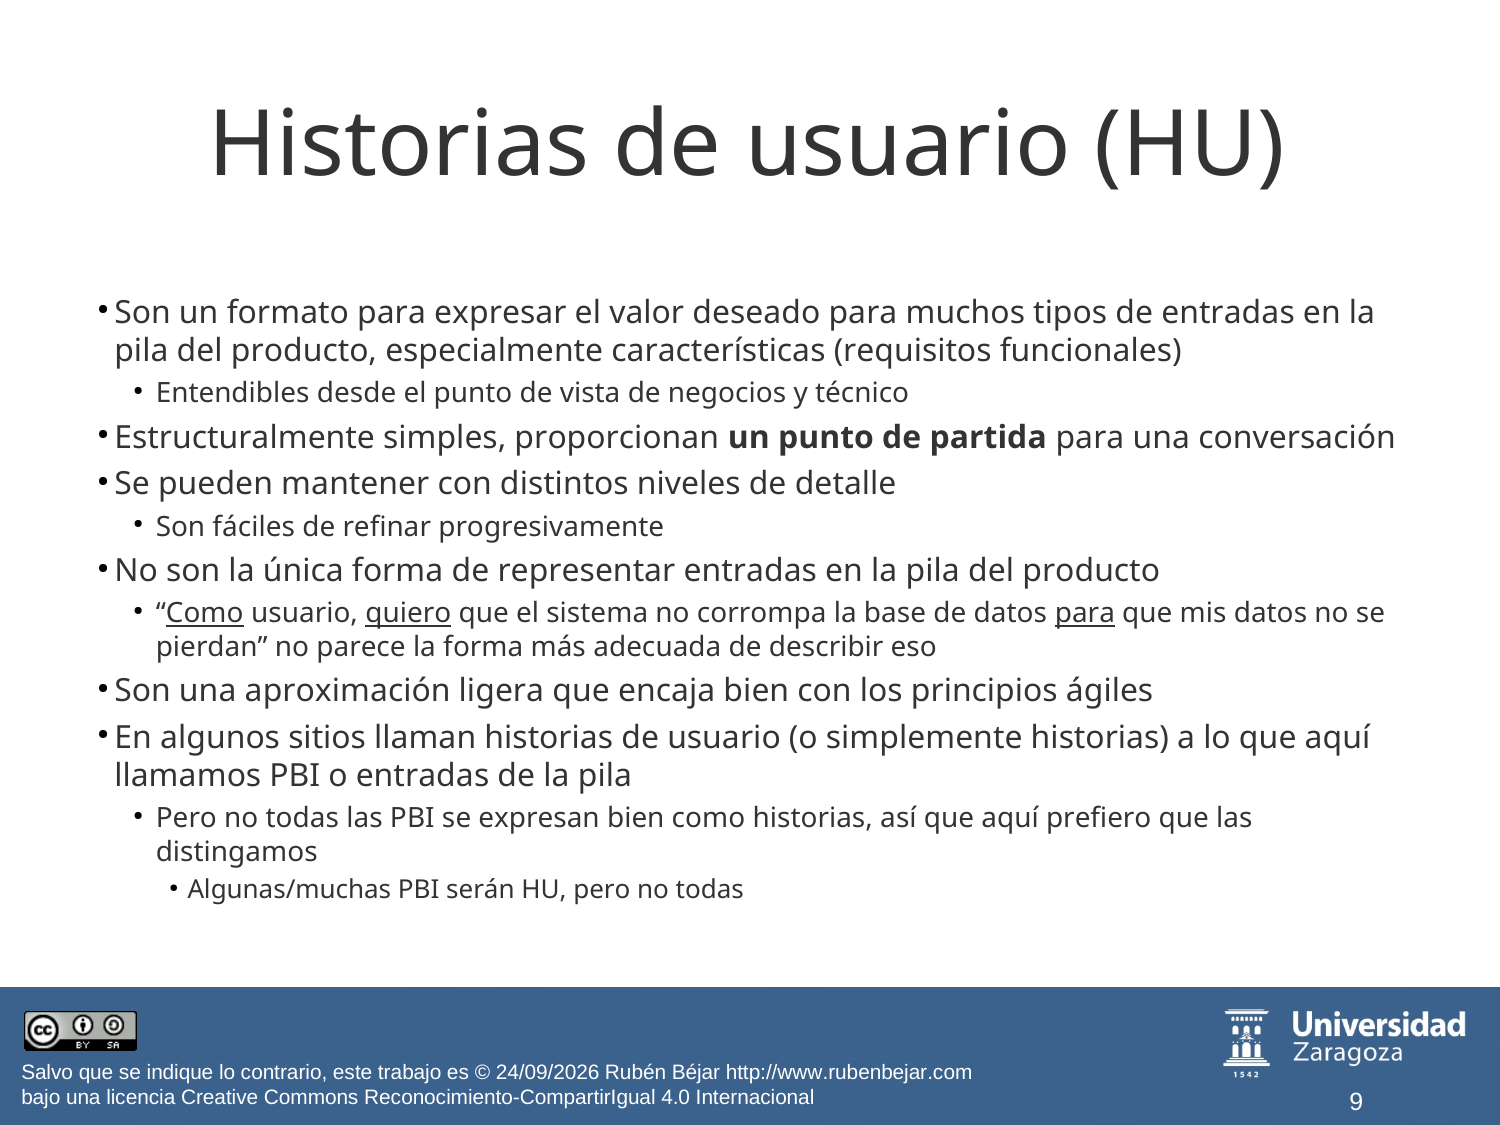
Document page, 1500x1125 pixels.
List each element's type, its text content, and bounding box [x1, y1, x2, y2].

picture [0, 987, 1500, 1125]
title Historias de usuario (HU) [74, 21, 1420, 257]
list Son un formato para expresar el valor deseado para muchos tipos de entradas en la pila del producto, especialmente características (requisitos funcionales) Entendibles desde el punto de vista de negocios y técnico Estructuralmente simples, proporcionan un punto de partida para una conversación Se pueden mantener con distintos niveles de detalle Son fáciles de refinar progresivamente No son la única forma de representar entradas en la pila del producto “Como usuario, quiero que el sistema no corrompa la base de datos para que mis datos no se pierdan” no parece la forma más adecuada de describir eso Son una aproximación ligera que encaja bien con los principios ágiles En algunos sitios llaman historias de usuario (o simplemente historias) a lo que aquí llamamos PBI o entradas de la pila Pero no todas las PBI se expresan bien como historias, así que aquí prefiero que las distingamos Algunas/muchas PBI serán HU, pero no todas [82, 283, 1418, 957]
